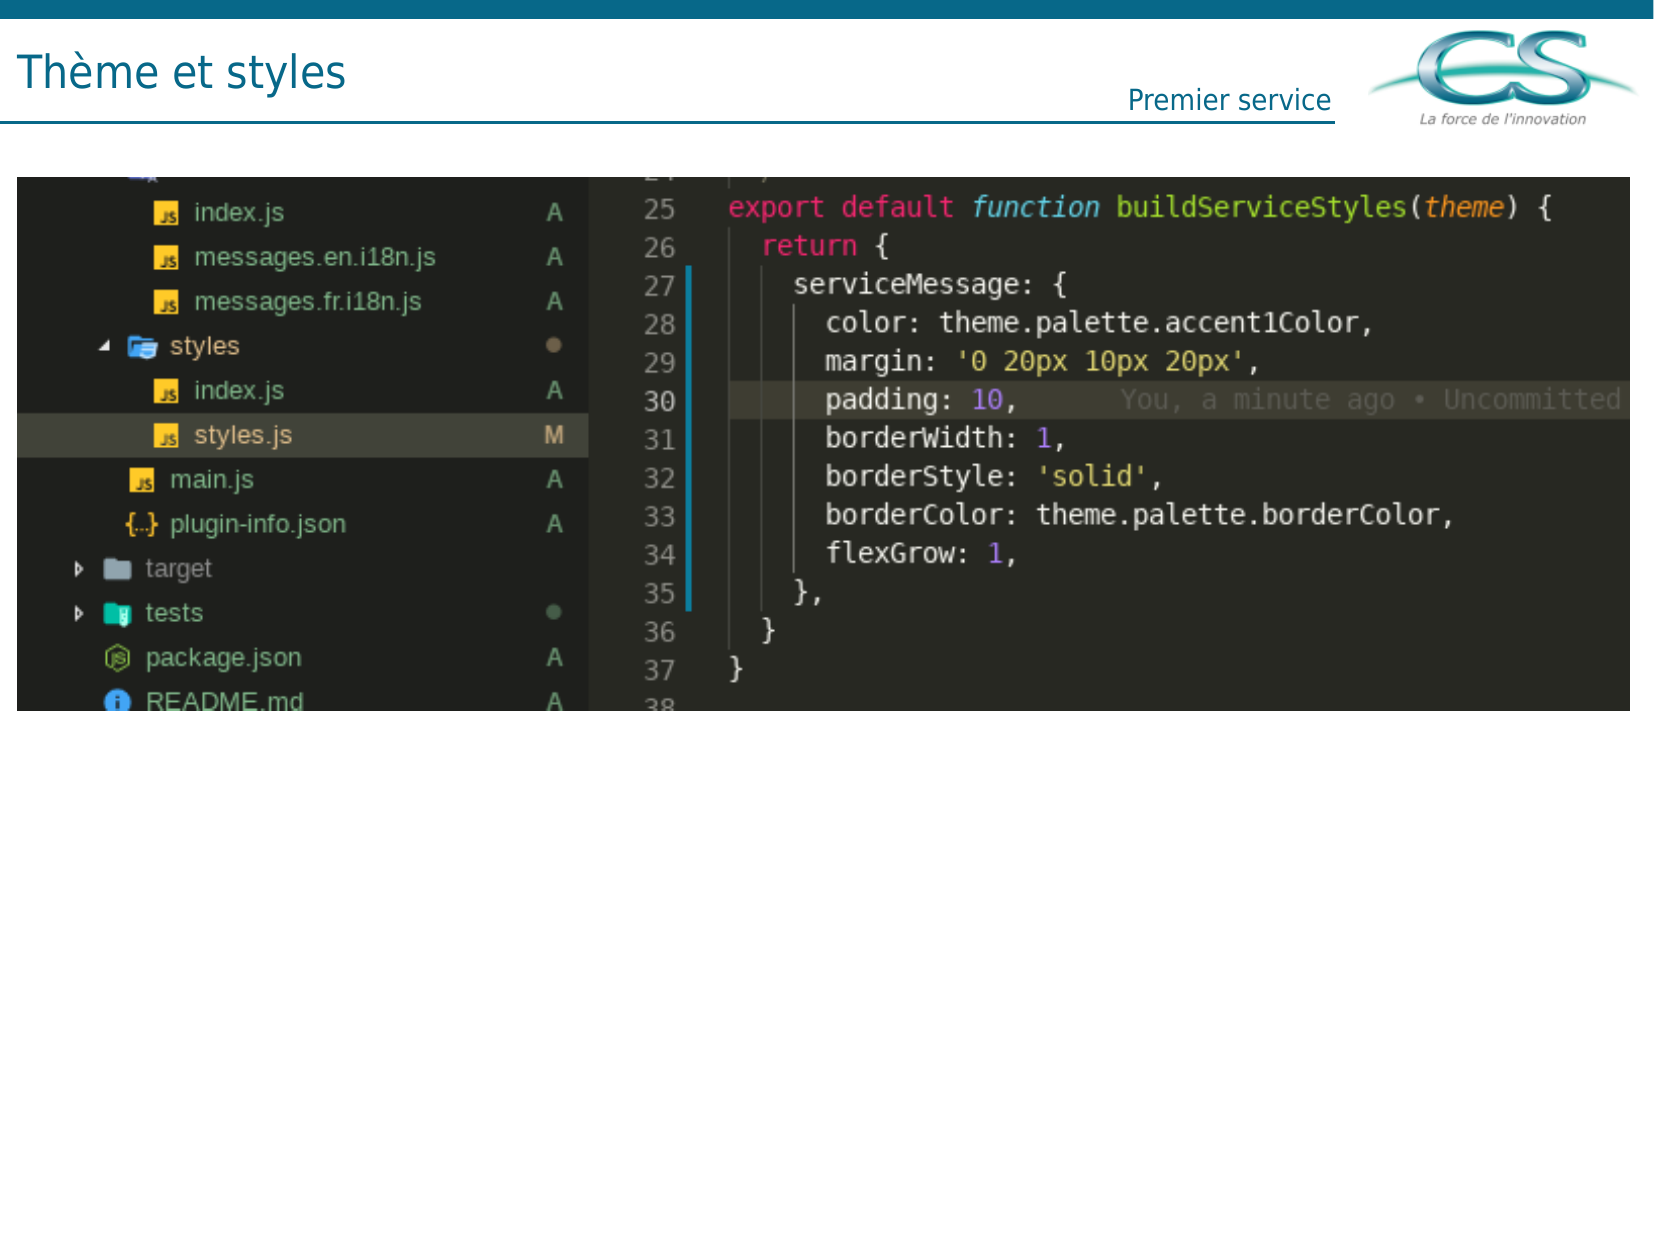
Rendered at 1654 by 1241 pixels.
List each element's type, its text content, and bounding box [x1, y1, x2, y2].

text_box Premier service [1116, 71, 1359, 164]
picture [17, 177, 1630, 711]
title Thème et styles [17, 46, 1368, 106]
picture [1368, 28, 1642, 128]
